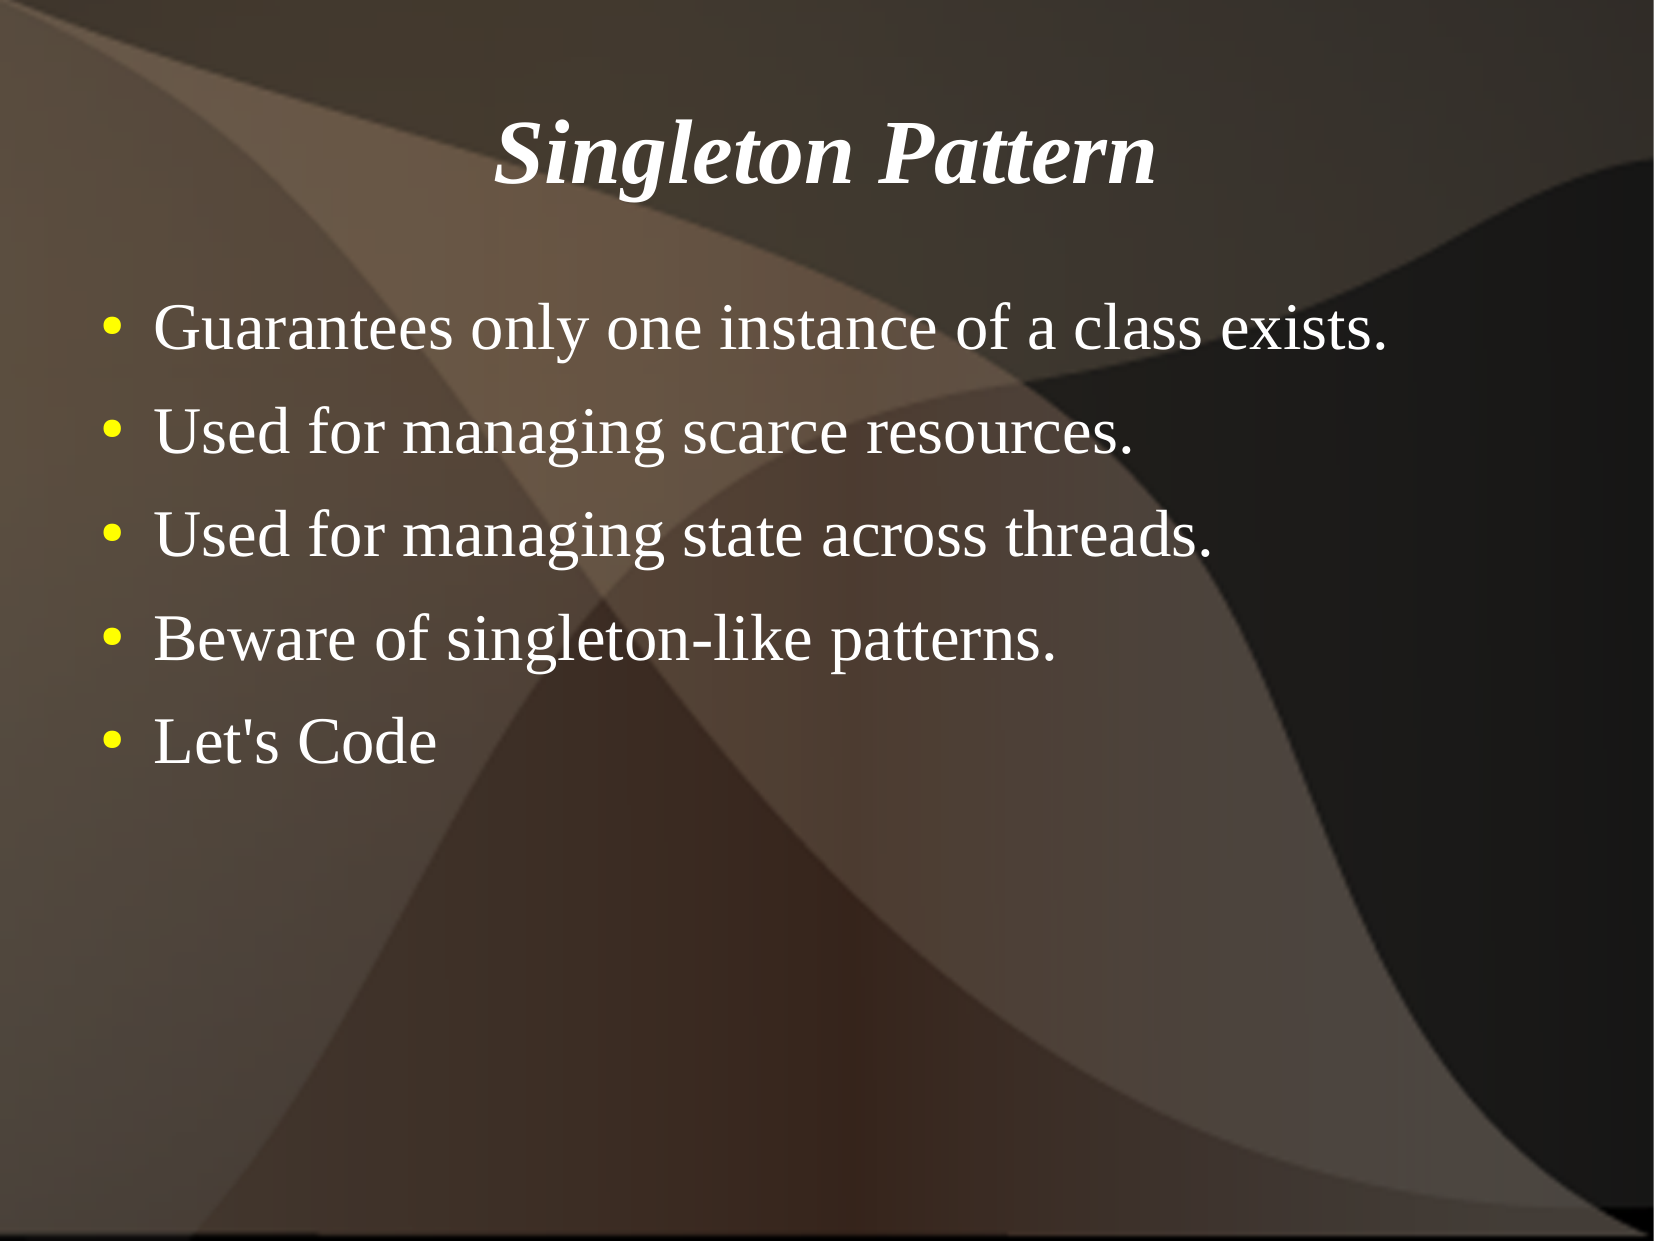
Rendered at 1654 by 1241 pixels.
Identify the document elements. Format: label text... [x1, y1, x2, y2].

picture [0, 0, 1654, 1241]
list Guarantees only one instance of a class exists. Used for managing scarce resources. Used for managing state across threads. Beware of singleton-like patterns. Let's Code [82, 290, 1571, 1109]
title Singleton Pattern [82, 49, 1571, 257]
